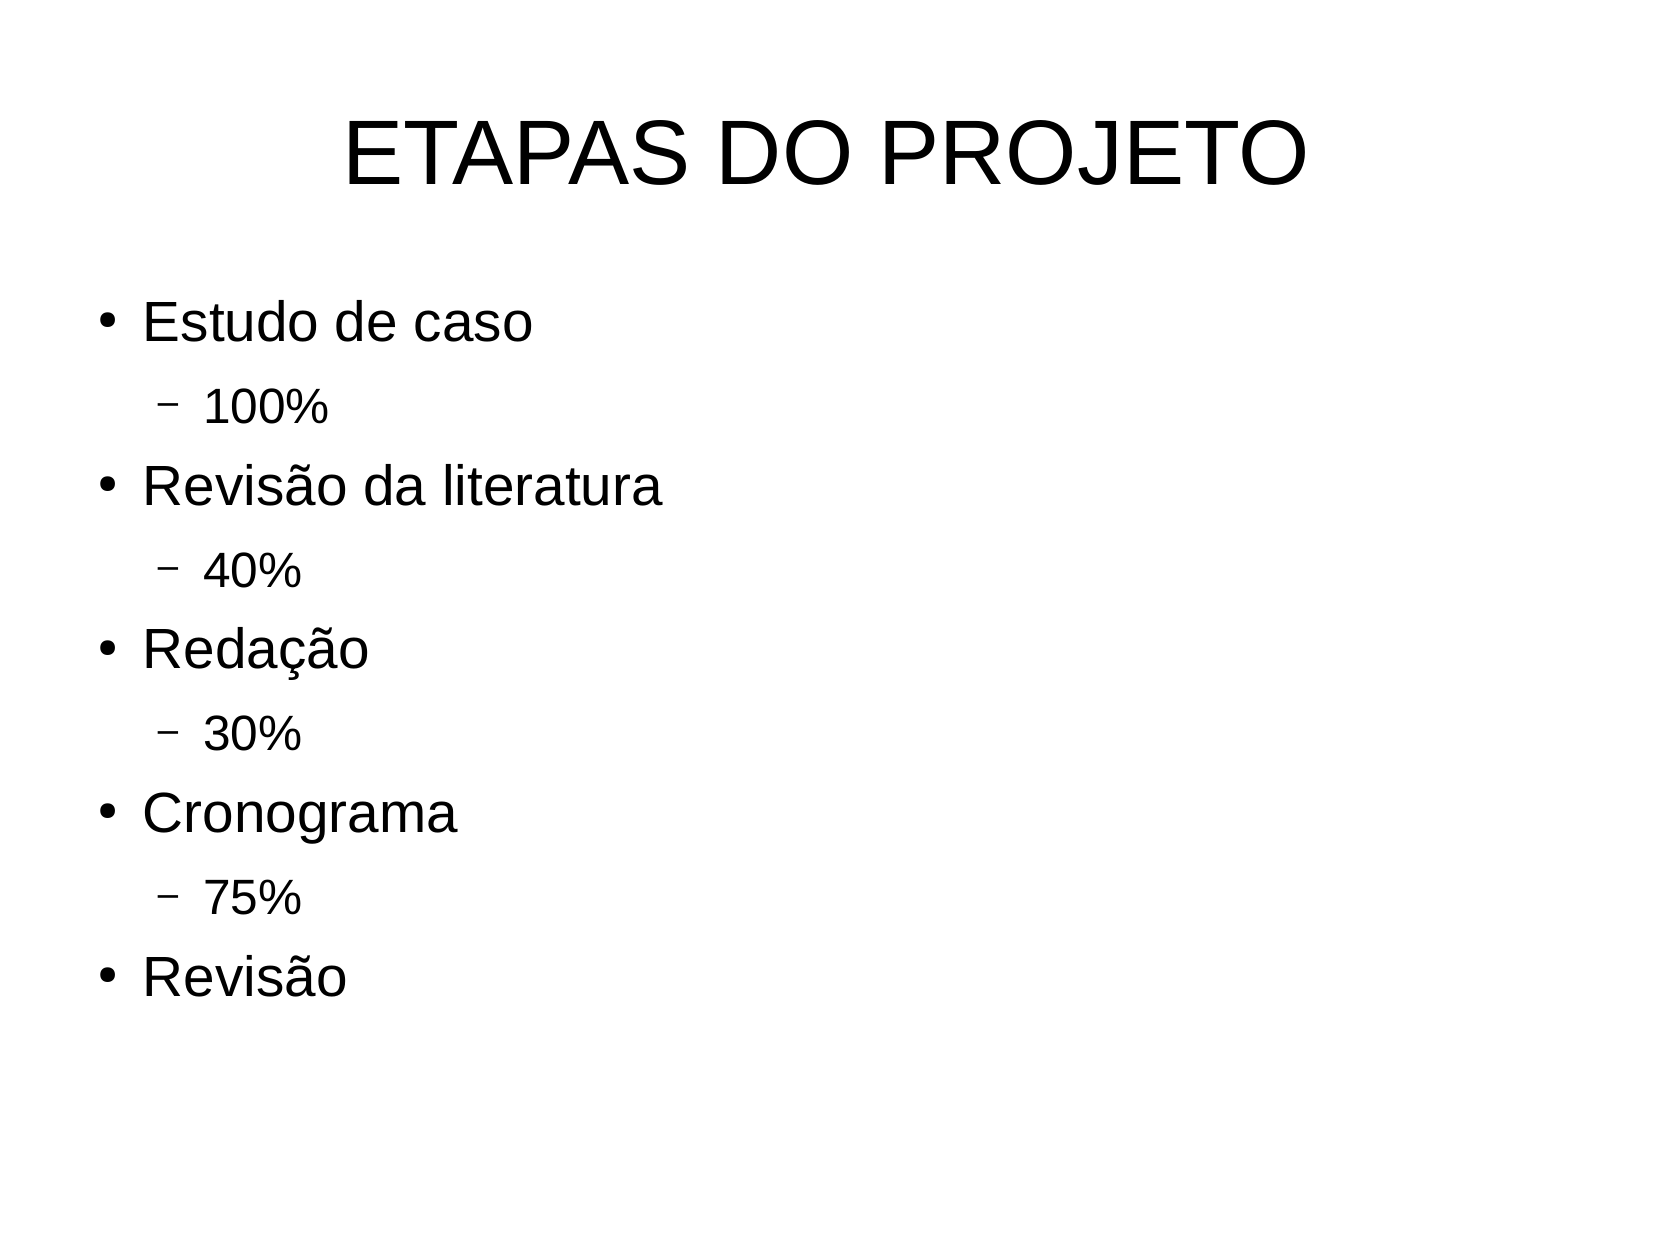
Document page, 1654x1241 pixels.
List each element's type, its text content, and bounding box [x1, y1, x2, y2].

list Estudo de caso 100% Revisão da literatura 40% Redação 30% Cronograma 75% Revisão [82, 290, 1571, 1010]
title ETAPAS DO PROJETO [82, 49, 1571, 257]
